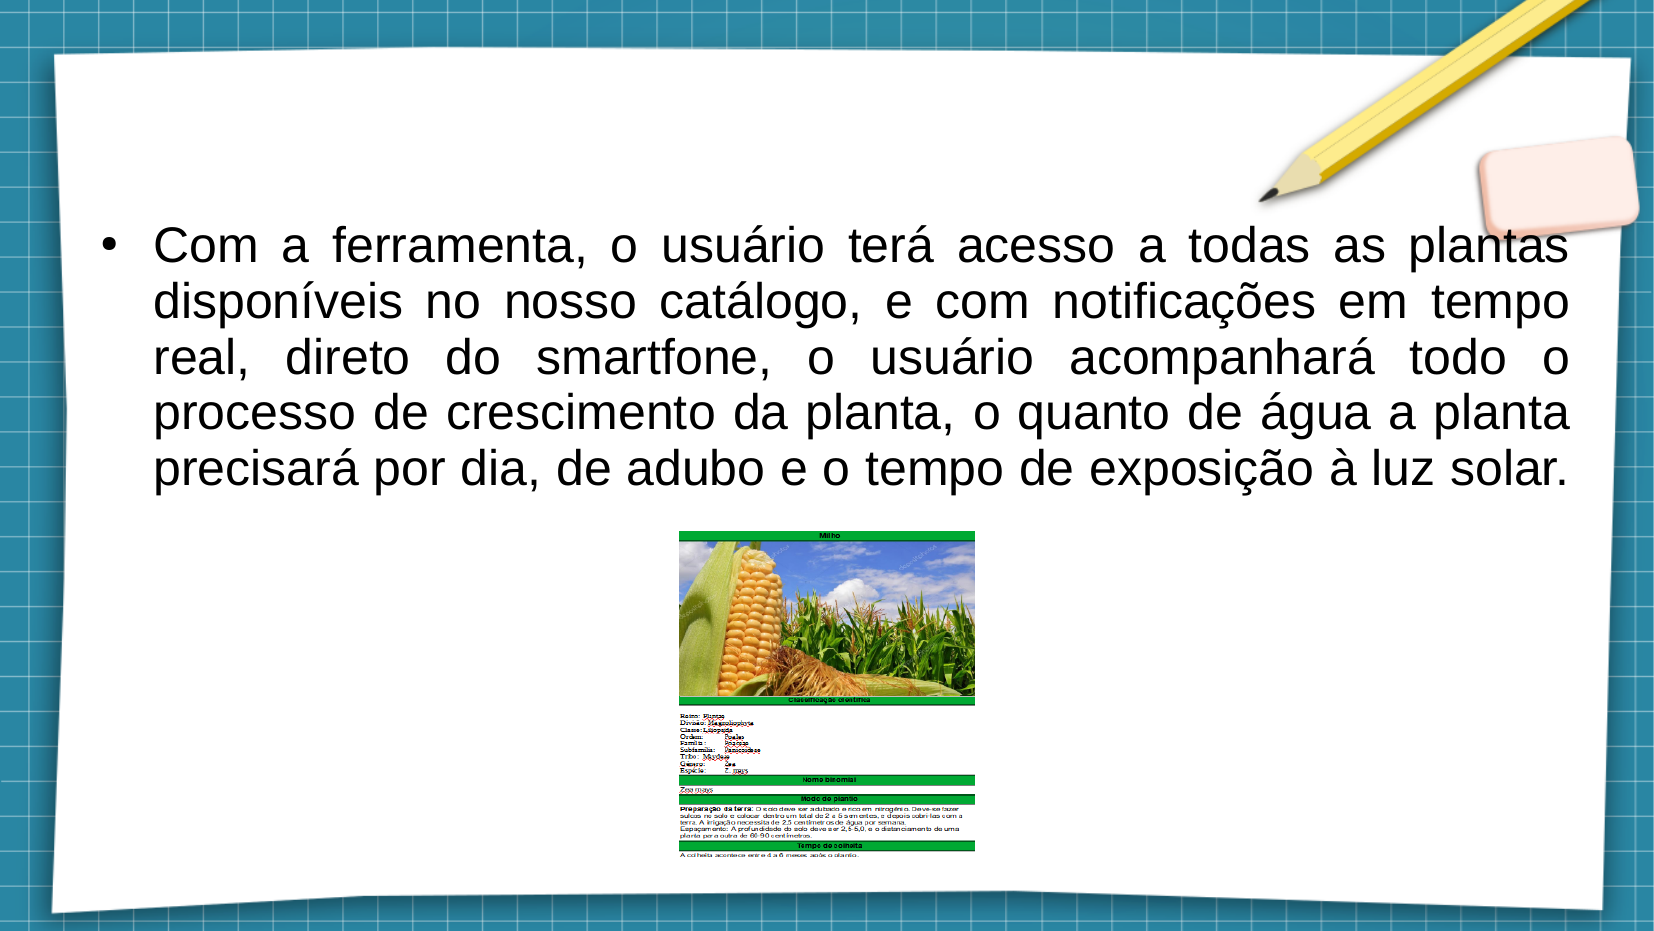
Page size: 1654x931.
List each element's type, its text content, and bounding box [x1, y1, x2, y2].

picture [0, 0, 1654, 931]
list Com a ferramenta, o usuário terá acesso a todas as plantas disponíveis no nosso catálogo, e com notificações em tempo real, direto do smartfone, o usuário acompanhará todo o processo de crescimento da planta, o quanto de água a planta precisará por dia, de adubo e o tempo de exposição à luz solar. [82, 217, 1571, 758]
